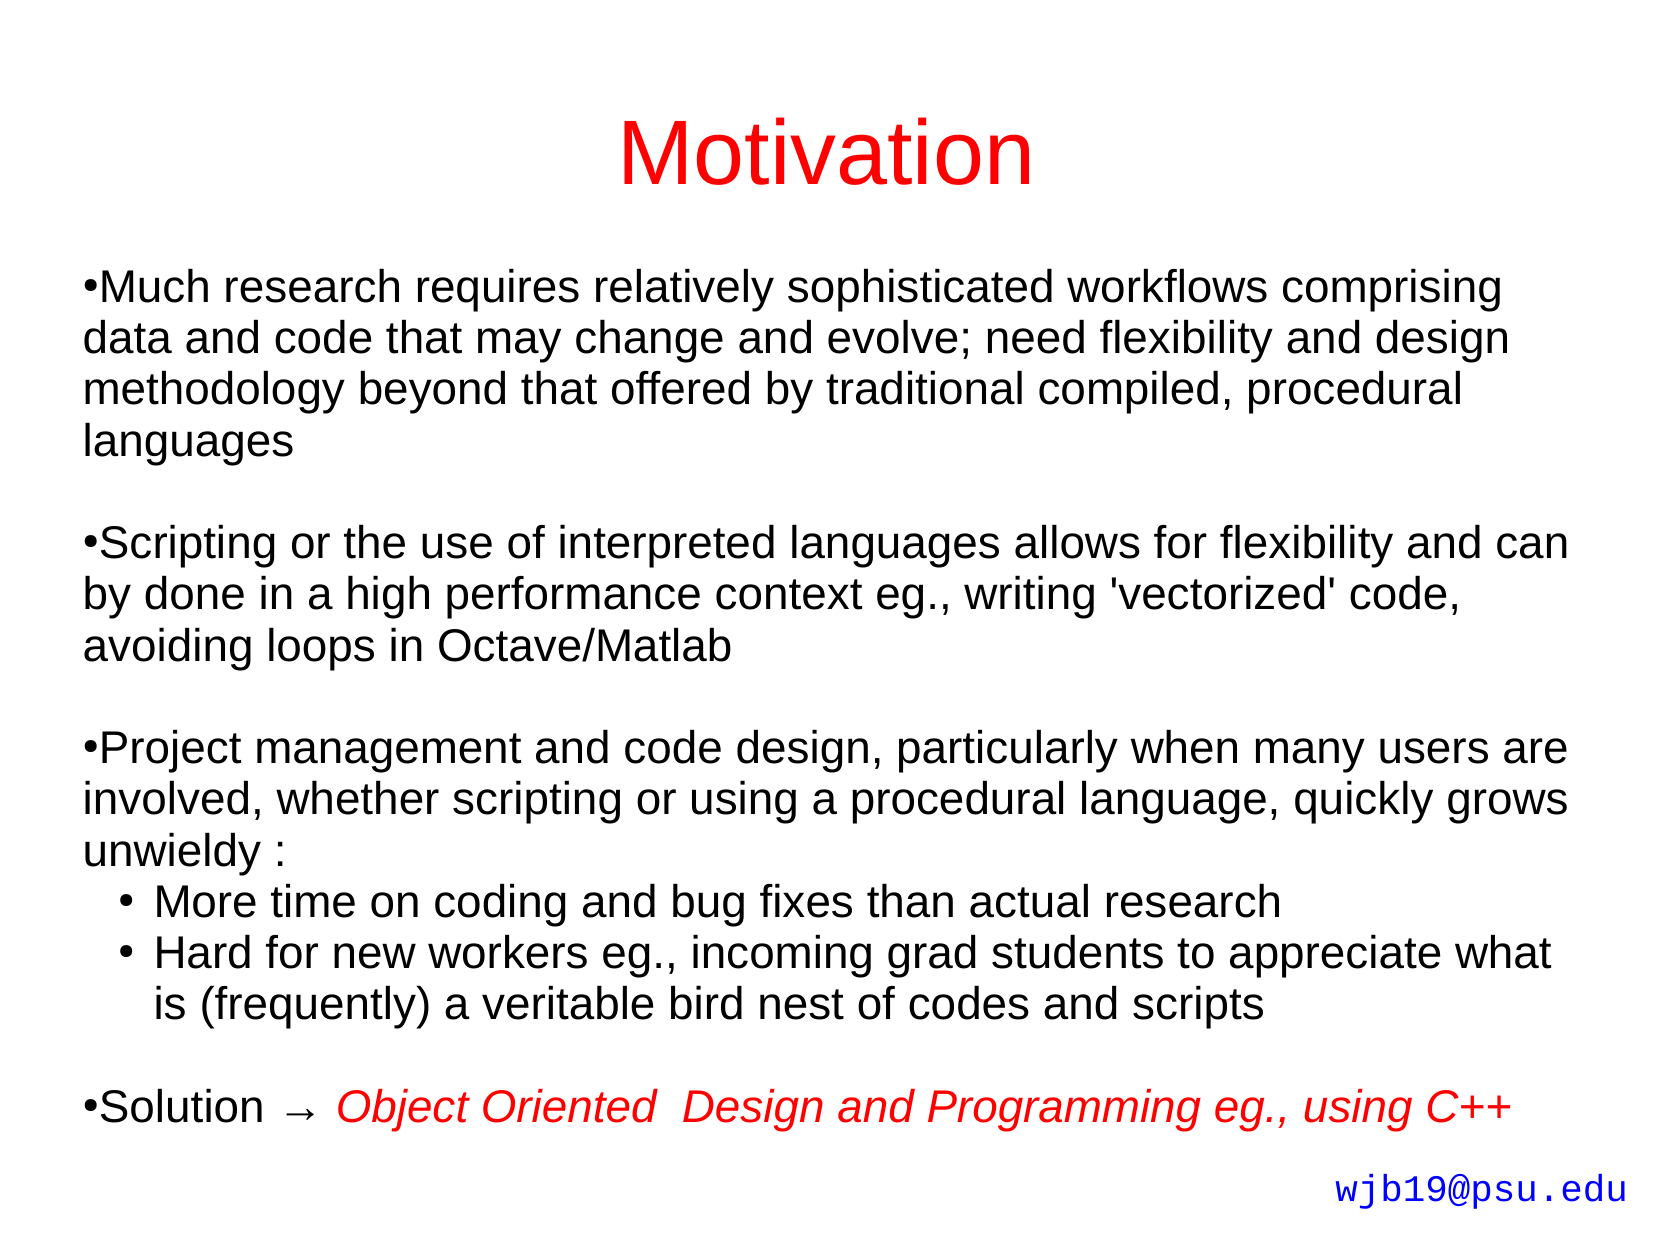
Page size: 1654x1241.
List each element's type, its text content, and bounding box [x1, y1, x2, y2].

title Motivation [82, 49, 1571, 257]
text_box wjb19@psu.edu [1320, 1162, 1643, 1220]
subtitle Much research requires relatively sophisticated workflows comprising data and code that may change and evolve; need flexibility and design methodology beyond that offered by traditional compiled, procedural languages Scripting or the use of interpreted languages allows for flexibility and can by done in a high performance context eg., writing 'vectorized' code, avoiding loops in Octave/Matlab Project management and code design, particularly when many users are involved, whether scripting or using a procedural language, quickly grows unwieldy : More time on coding and bug fixes than actual research Hard for new workers eg., incoming grad students to appreciate what is (frequently) a veritable bird nest of codes and scripts Solution → Object Oriented Design and Programming eg., using C++ [82, 260, 1571, 1133]
